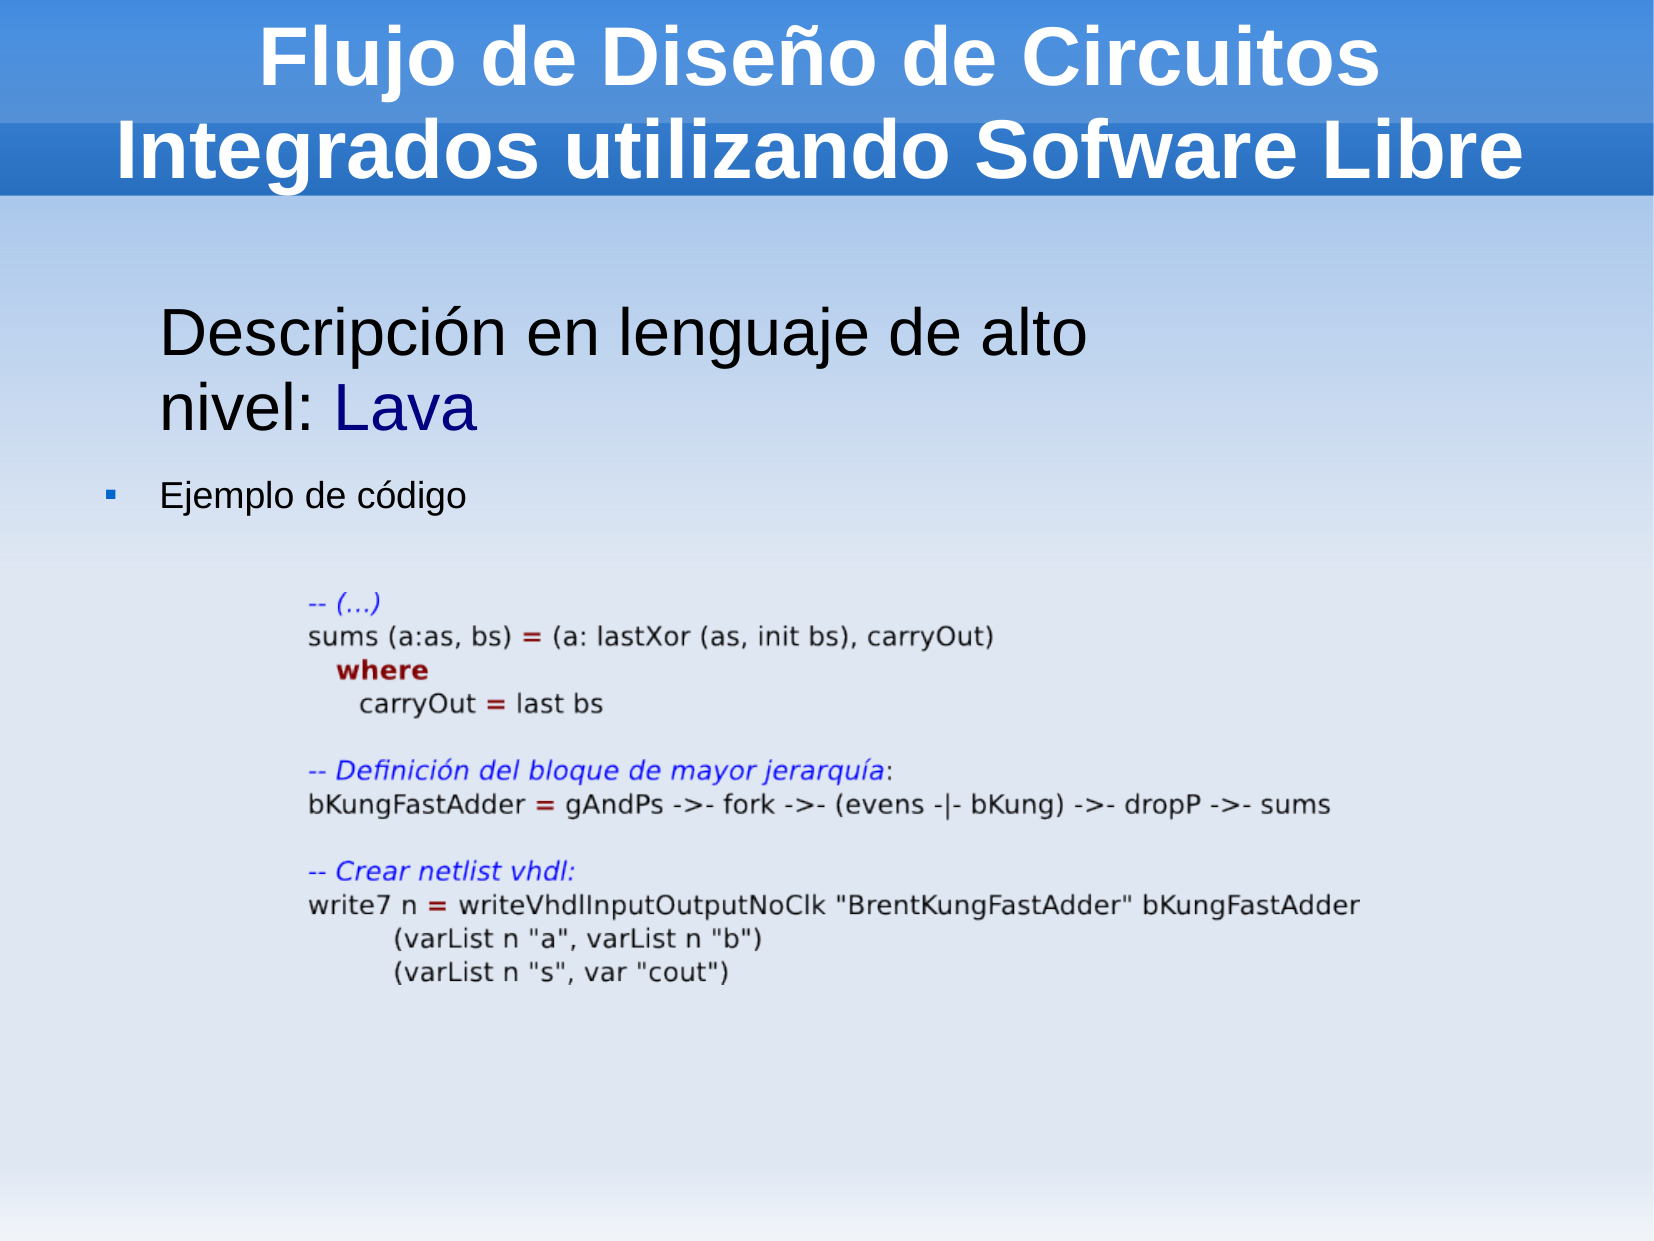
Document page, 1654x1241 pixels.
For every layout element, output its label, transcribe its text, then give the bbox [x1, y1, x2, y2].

picture [0, 0, 1654, 1241]
list Descripción en lenguaje de alto nivel: Lava Ejemplo de código [88, 295, 1128, 1114]
title Flujo de Diseño de Circuitos Integrados utilizando Sofware Libre [76, 0, 1565, 208]
